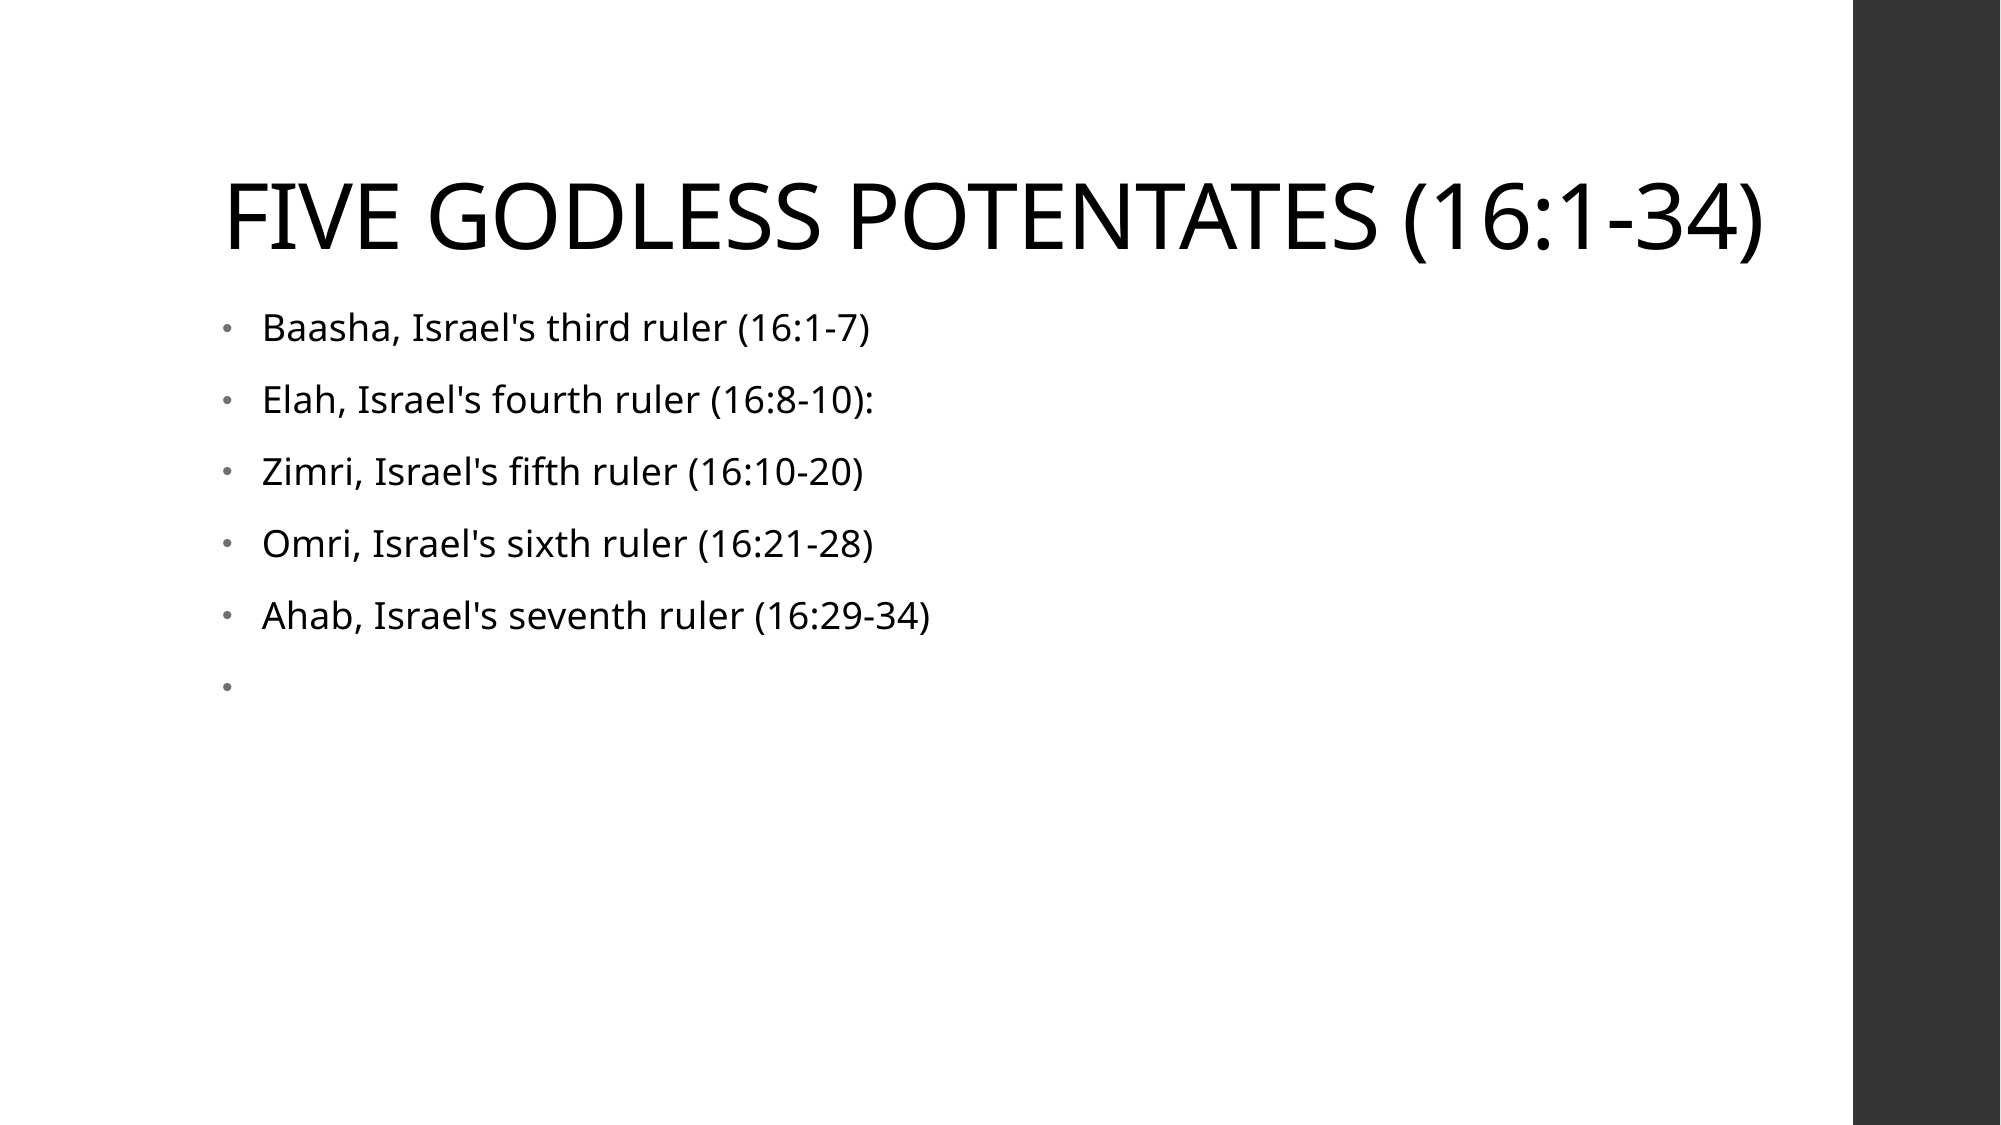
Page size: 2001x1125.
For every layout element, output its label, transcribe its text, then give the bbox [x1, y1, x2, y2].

title FIVE GODLESS POTENTATES (16:1-34) [206, 60, 1797, 278]
list Baasha, Israel's third ruler (16:1-7) Elah, Israel's fourth ruler (16:8-10): Zimri, Israel's fifth ruler (16:10-20) Omri, Israel's sixth ruler (16:21-28) Ahab, Israel's seventh ruler (16:29-34) [206, 299, 1617, 1014]
